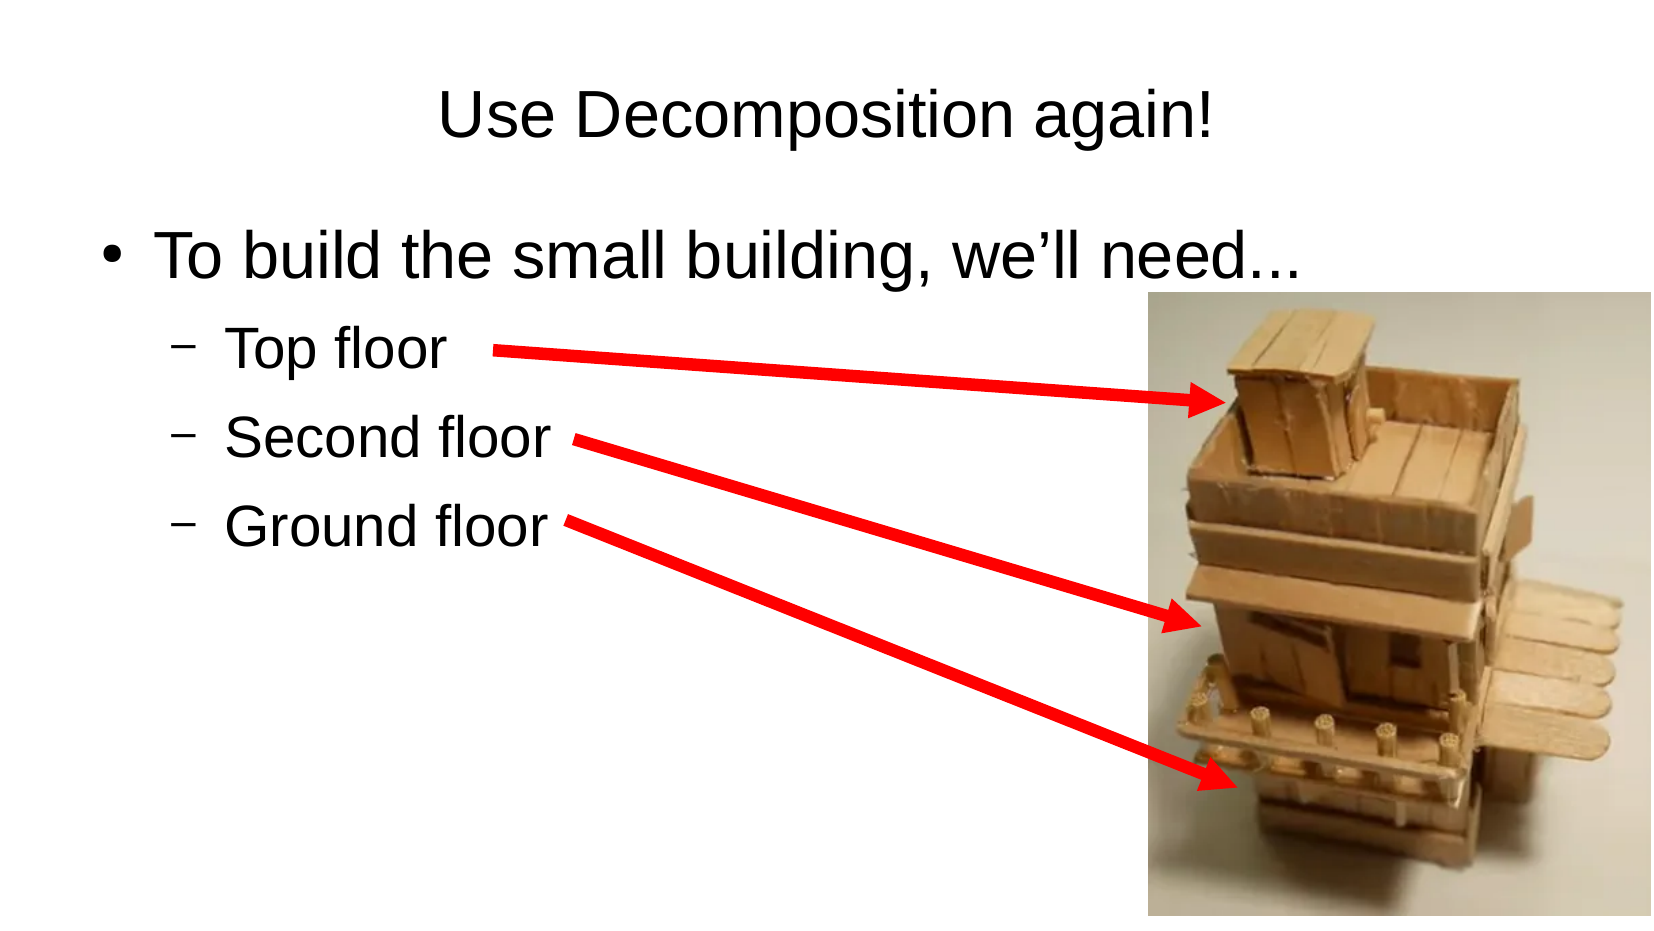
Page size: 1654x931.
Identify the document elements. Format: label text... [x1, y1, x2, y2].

picture [1183, 758, 1209, 767]
title Use Decomposition again! [82, 37, 1571, 193]
list To build the small building, we’ll need... Top floor Second floor Ground floor [82, 217, 1571, 758]
picture [1148, 292, 1651, 916]
